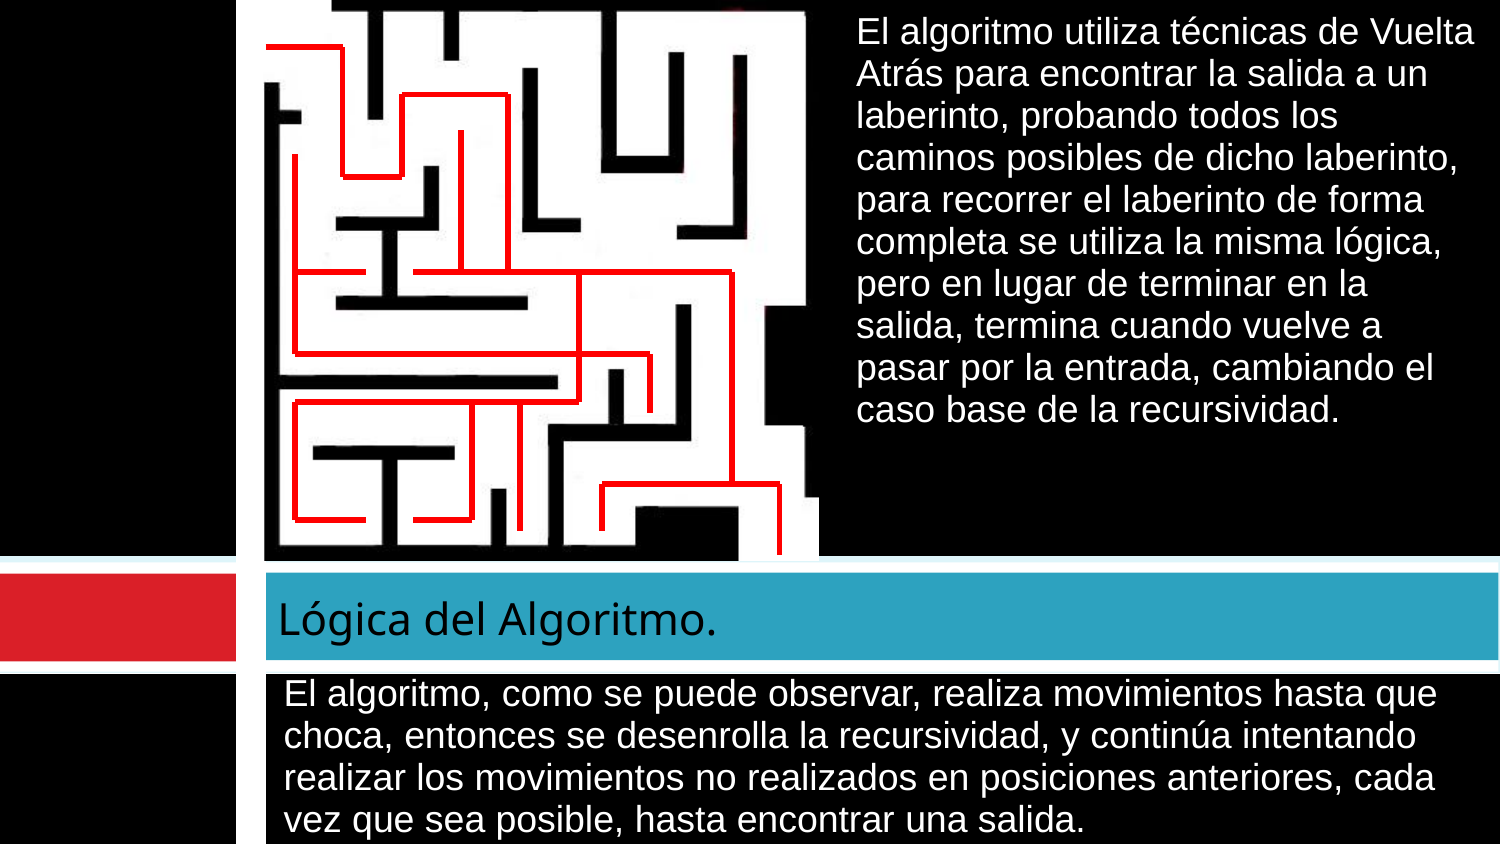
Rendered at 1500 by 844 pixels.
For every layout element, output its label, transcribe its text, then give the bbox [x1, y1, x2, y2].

text_box [0, 0, 266, 844]
text_box El algoritmo, como se puede observar, realiza movimientos hasta que choca, entonces se desenrolla la recursividad, y continúa intentando realizar los movimientos no realizados en posiciones anteriores, cada vez que sea posible, hasta encontrar una salida. [265, 662, 1500, 844]
title Lógica del Algoritmo. [266, 581, 1463, 657]
text_box El algoritmo utiliza técnicas de Vuelta Atrás para encontrar la salida a un laberinto, probando todos los caminos posibles de dicho laberinto, para recorrer el laberinto de forma completa se utiliza la misma lógica, pero en lugar de terminar en la salida, termina cuando vuelve a pasar por la entrada, cambiando el caso base de la recursividad. [838, 0, 1500, 441]
text_box [819, 0, 1500, 556]
picture [263, 0, 819, 562]
